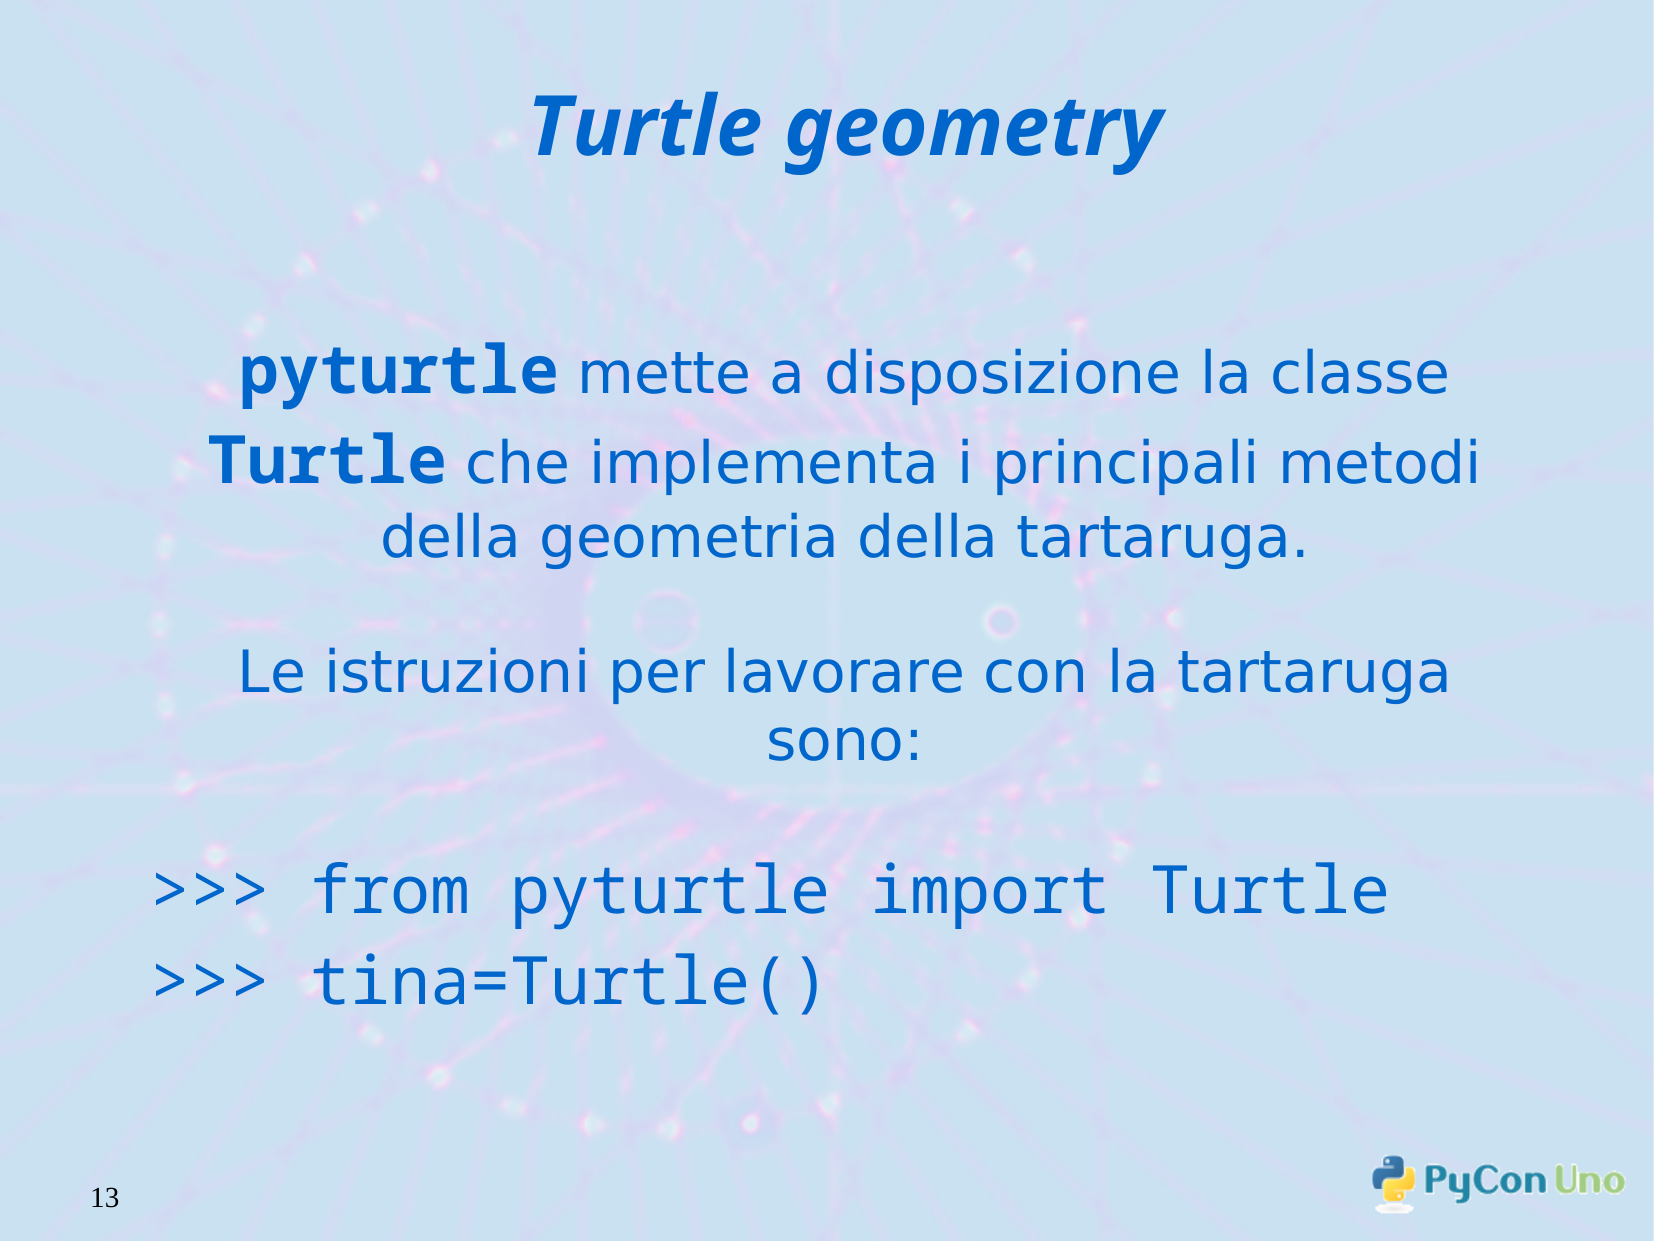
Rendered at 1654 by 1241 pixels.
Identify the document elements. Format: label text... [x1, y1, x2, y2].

picture [0, 0, 1654, 1241]
title Turtle geometry [139, 19, 1552, 227]
subtitle pyturtle mette a disposizione la classe Turtle che implementa i principali metodi della geometria della tartaruga. Le istruzioni per lavorare con la tartaruga sono: >>> from pyturtle import Turtle >>> tina=Turtle() [150, 282, 1541, 1064]
